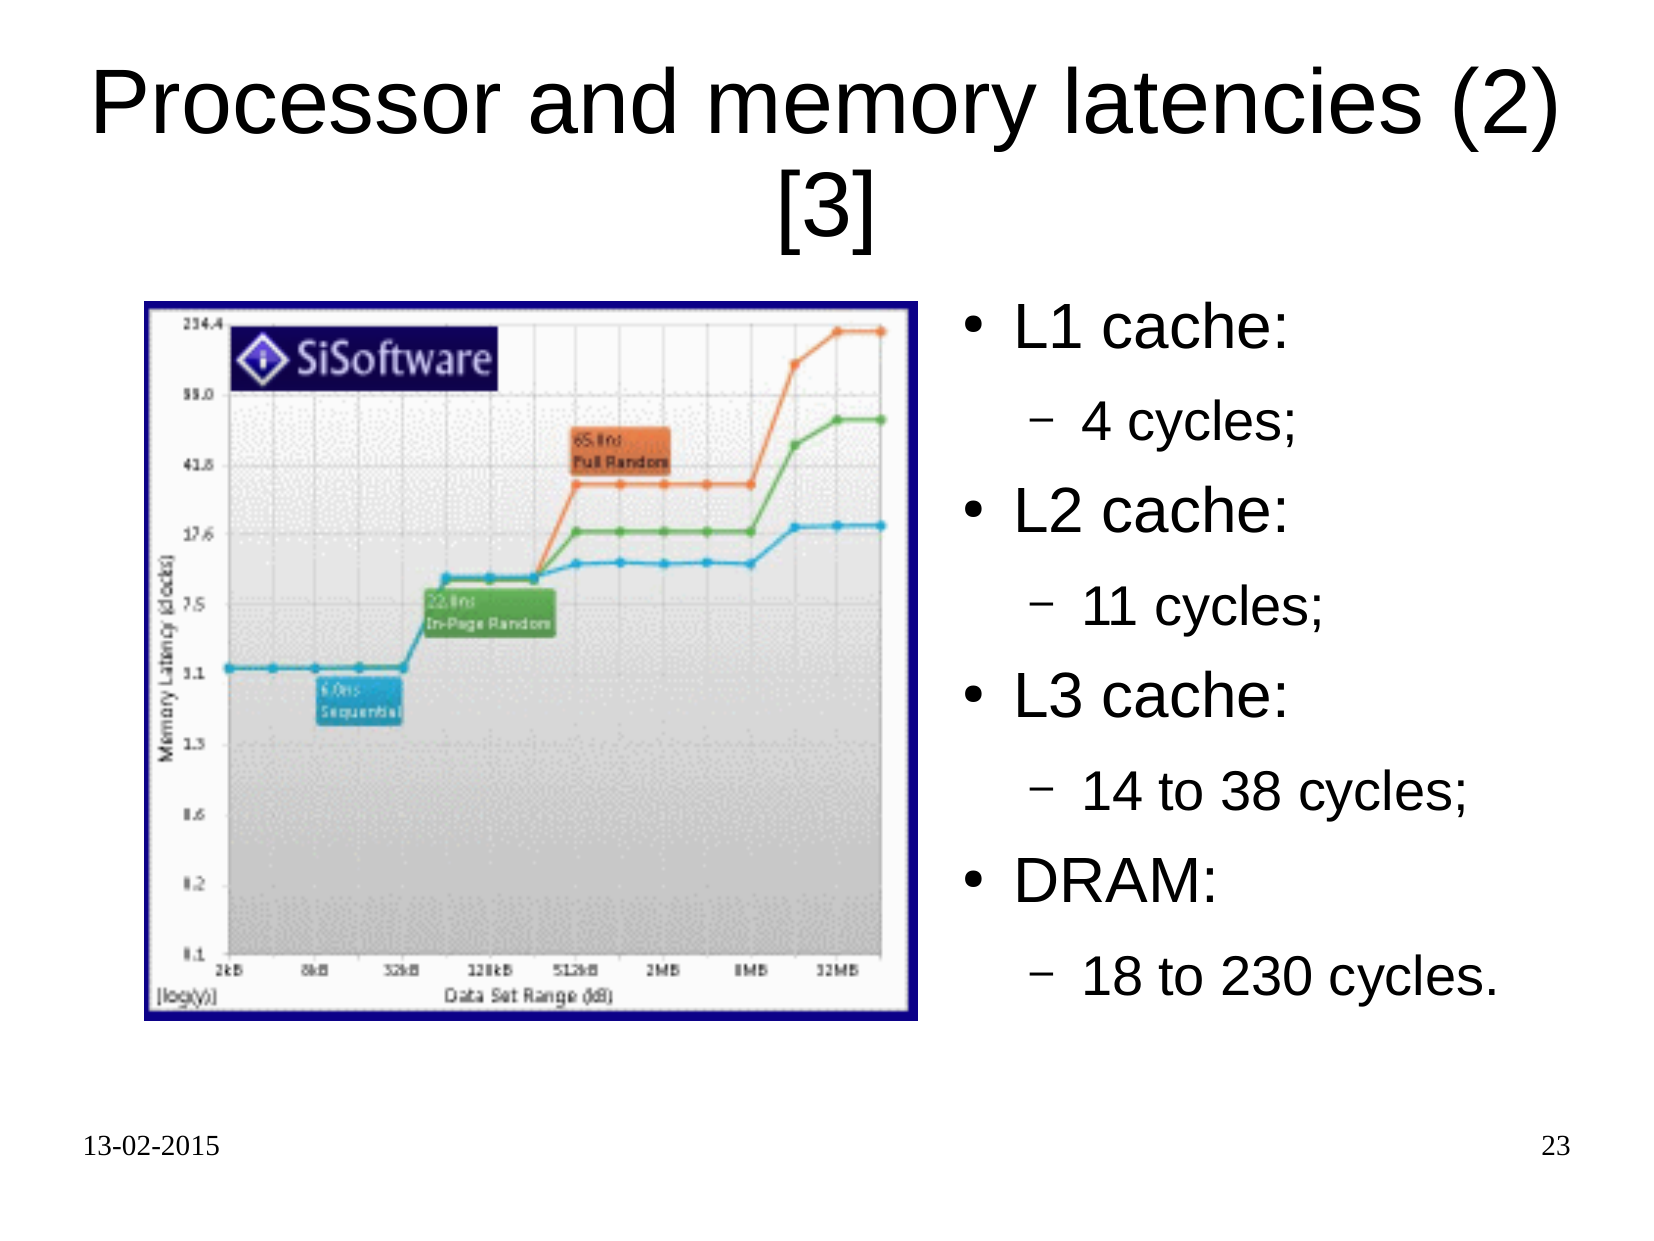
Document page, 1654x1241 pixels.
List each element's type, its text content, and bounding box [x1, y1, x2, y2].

list L1 cache: 4 cycles; L2 cache: 11 cycles; L3 cache: 14 to 38 cycles; DRAM: 18 to 230 cycles. [945, 290, 1571, 1010]
title Processor and memory latencies (2) [3] [82, 33, 1571, 273]
picture [144, 301, 918, 1021]
